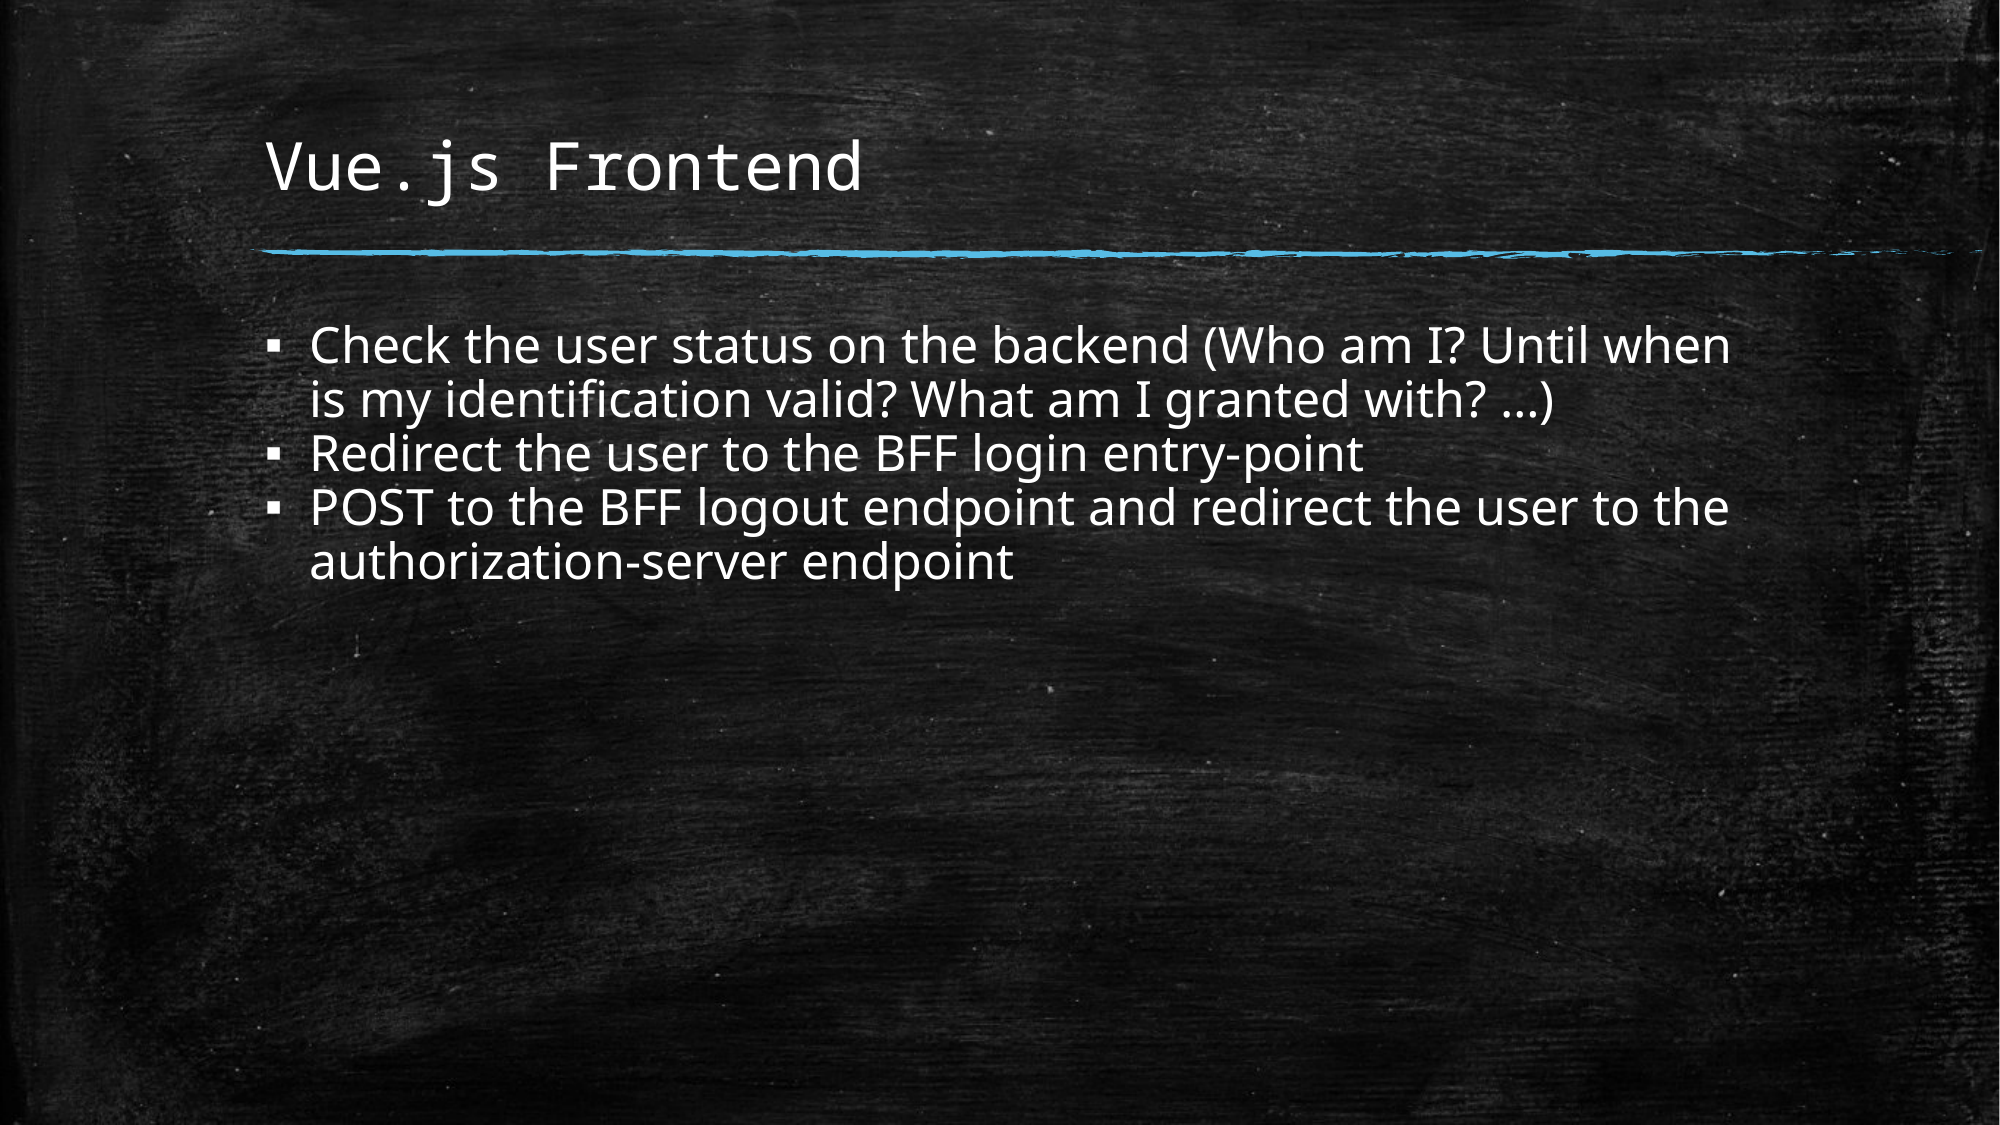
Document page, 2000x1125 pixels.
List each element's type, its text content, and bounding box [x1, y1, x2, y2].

title Vue.js Frontend [249, 45, 1923, 213]
picture [0, 0, 2000, 1125]
list Check the user status on the backend (Who am I? Until when is my identification valid? What am I granted with? …) Redirect the user to the BFF login entry-point POST to the BFF logout endpoint and redirect the user to the authorization-server endpoint [249, 312, 1750, 1013]
